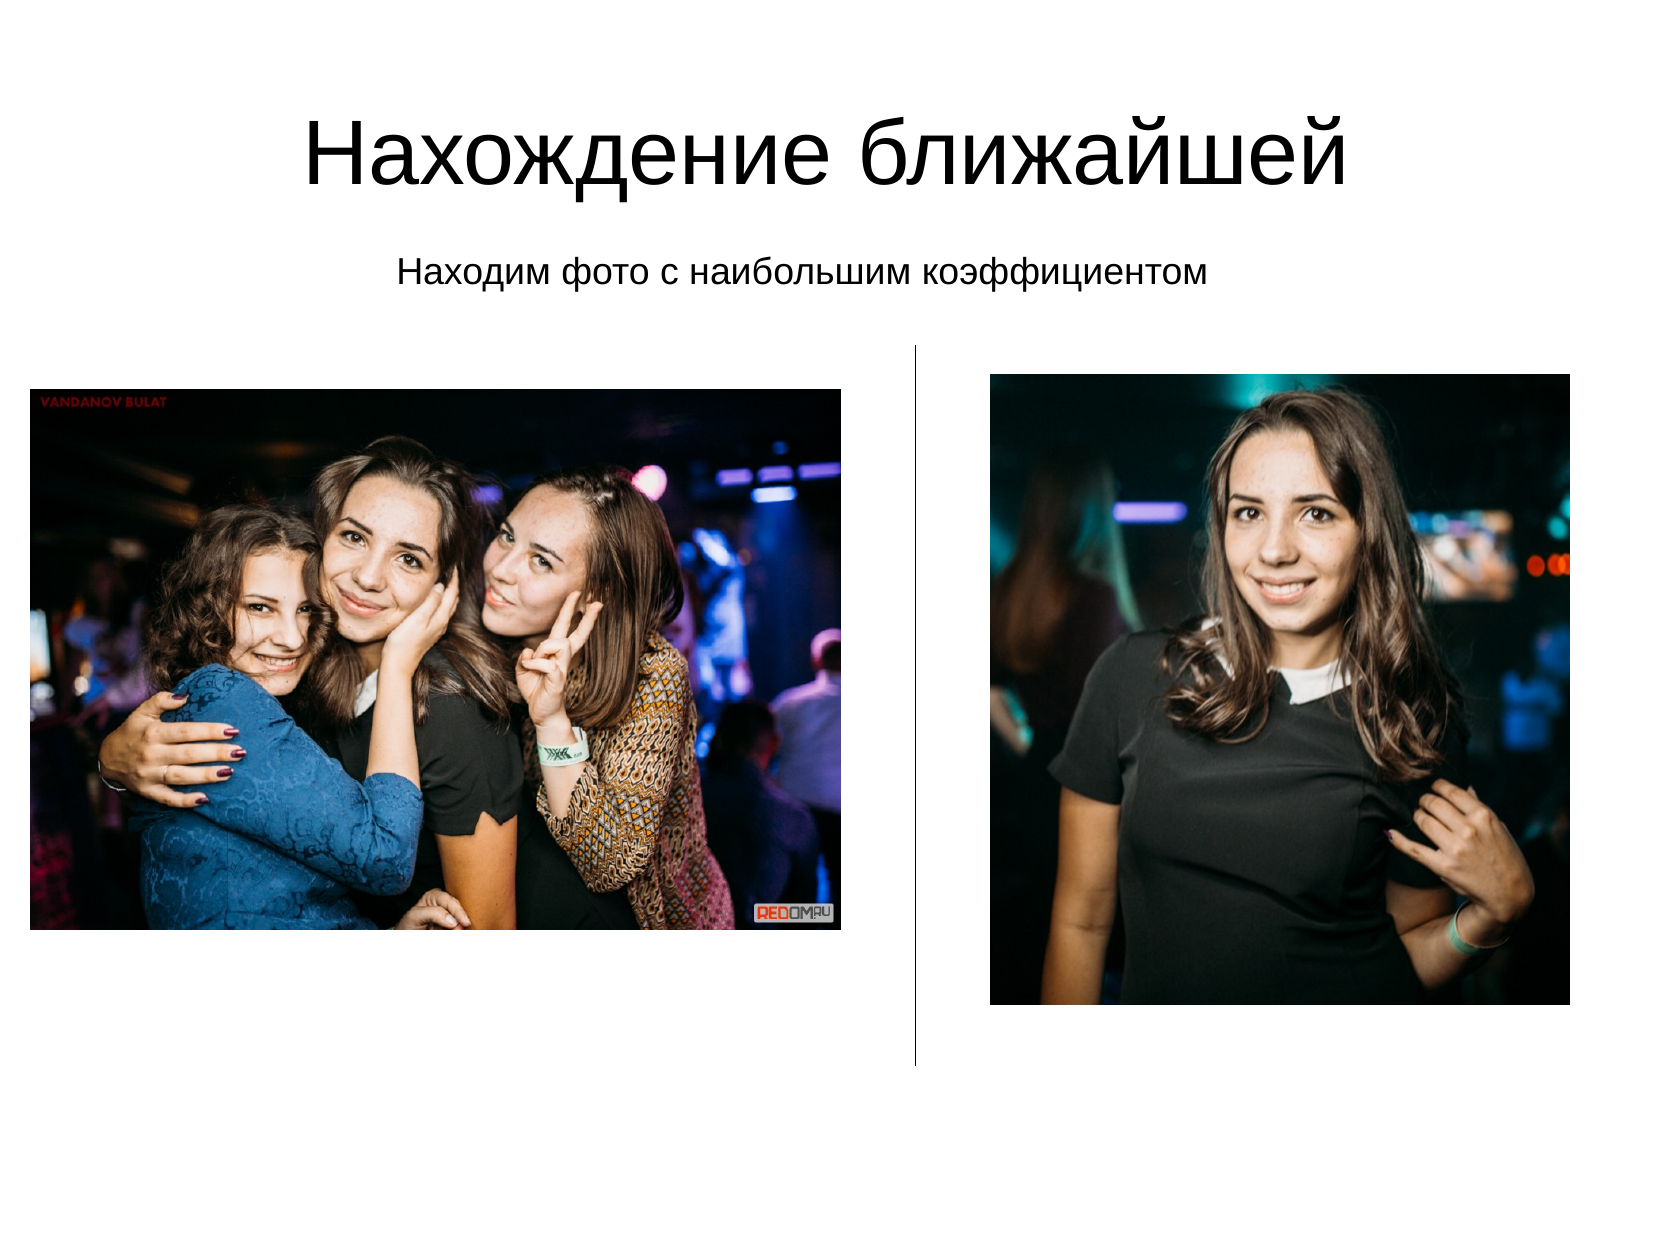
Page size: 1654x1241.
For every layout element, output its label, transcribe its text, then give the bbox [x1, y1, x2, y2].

picture [990, 374, 1570, 1006]
text_box Находим фото с наибольшим коэффициентом [90, 243, 1516, 301]
title Нахождение ближайшей [82, 49, 1571, 257]
picture [30, 389, 841, 931]
